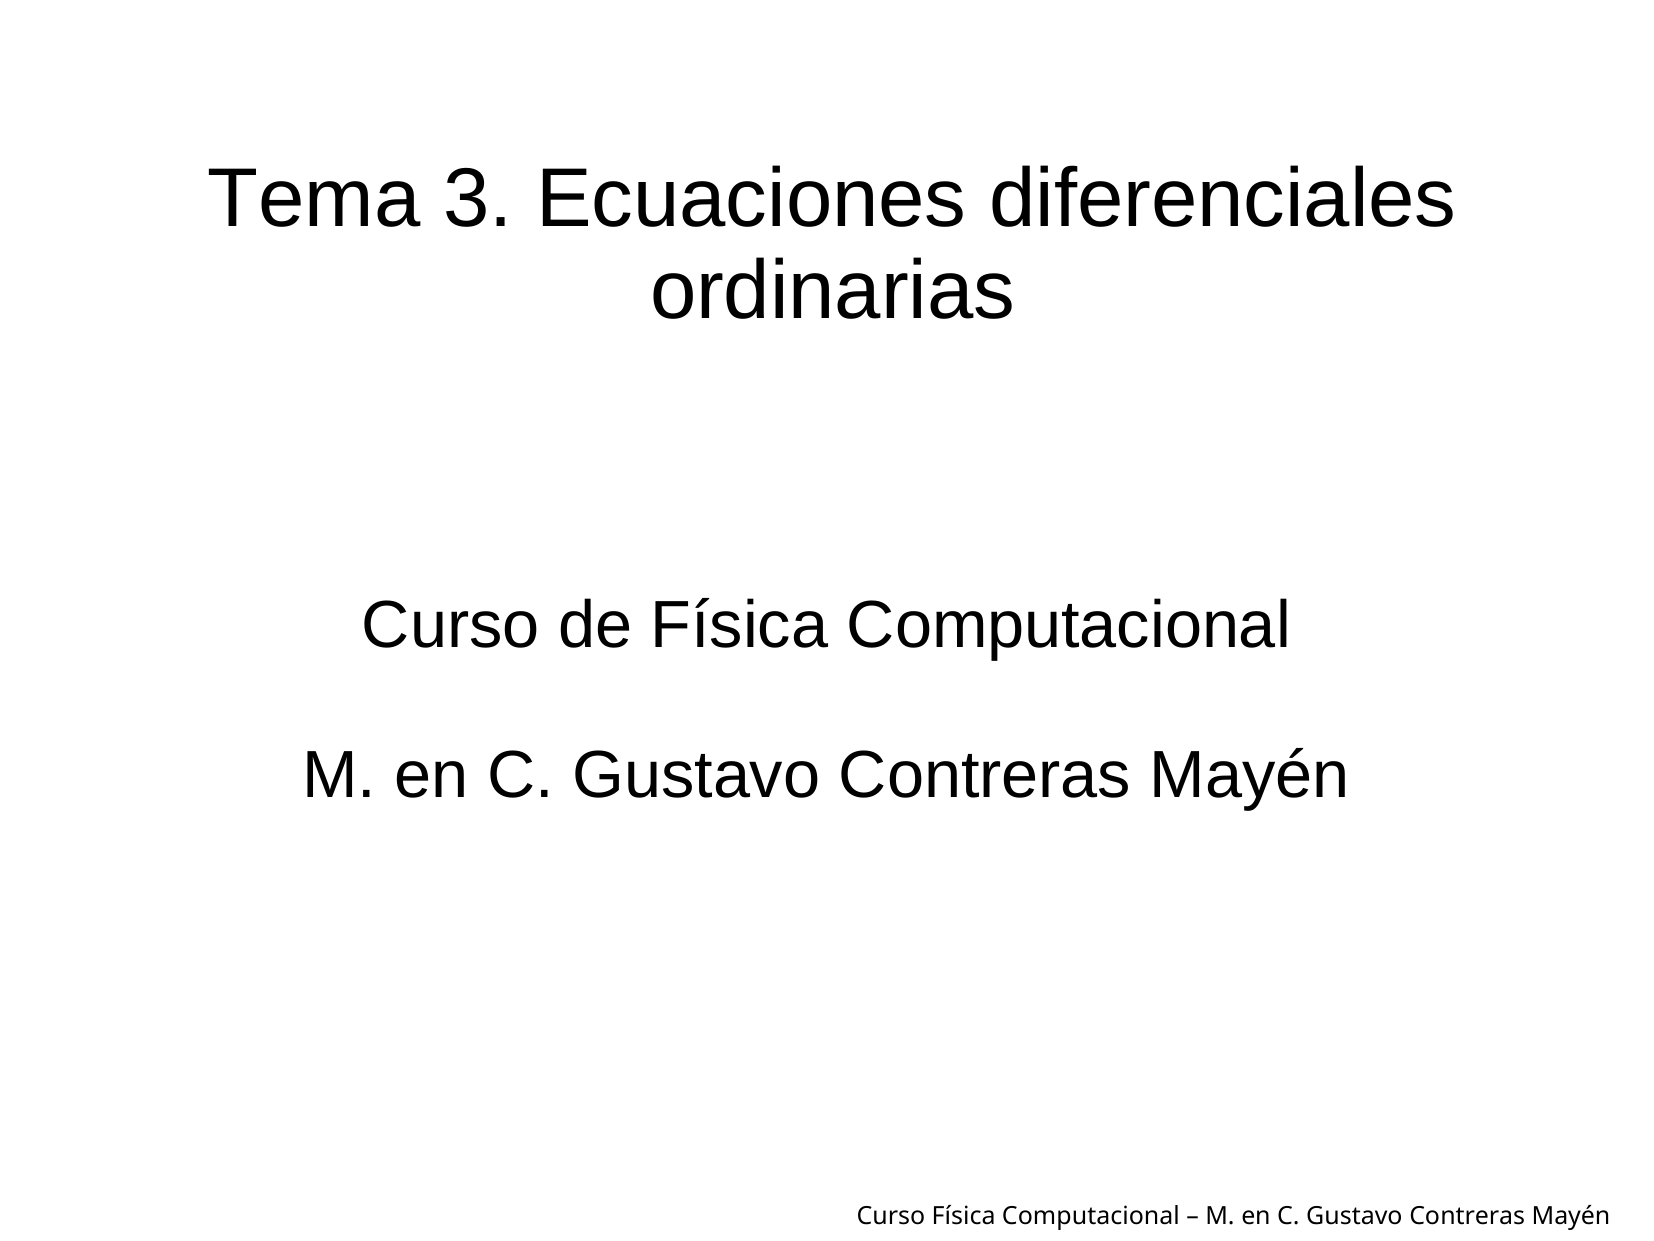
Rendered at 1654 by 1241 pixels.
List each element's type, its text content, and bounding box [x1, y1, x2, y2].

title Tema 3. Ecuaciones diferenciales ordinarias [88, 147, 1577, 340]
subtitle Curso de Física Computacional M. en C. Gustavo Contreras Mayén [82, 290, 1571, 1109]
